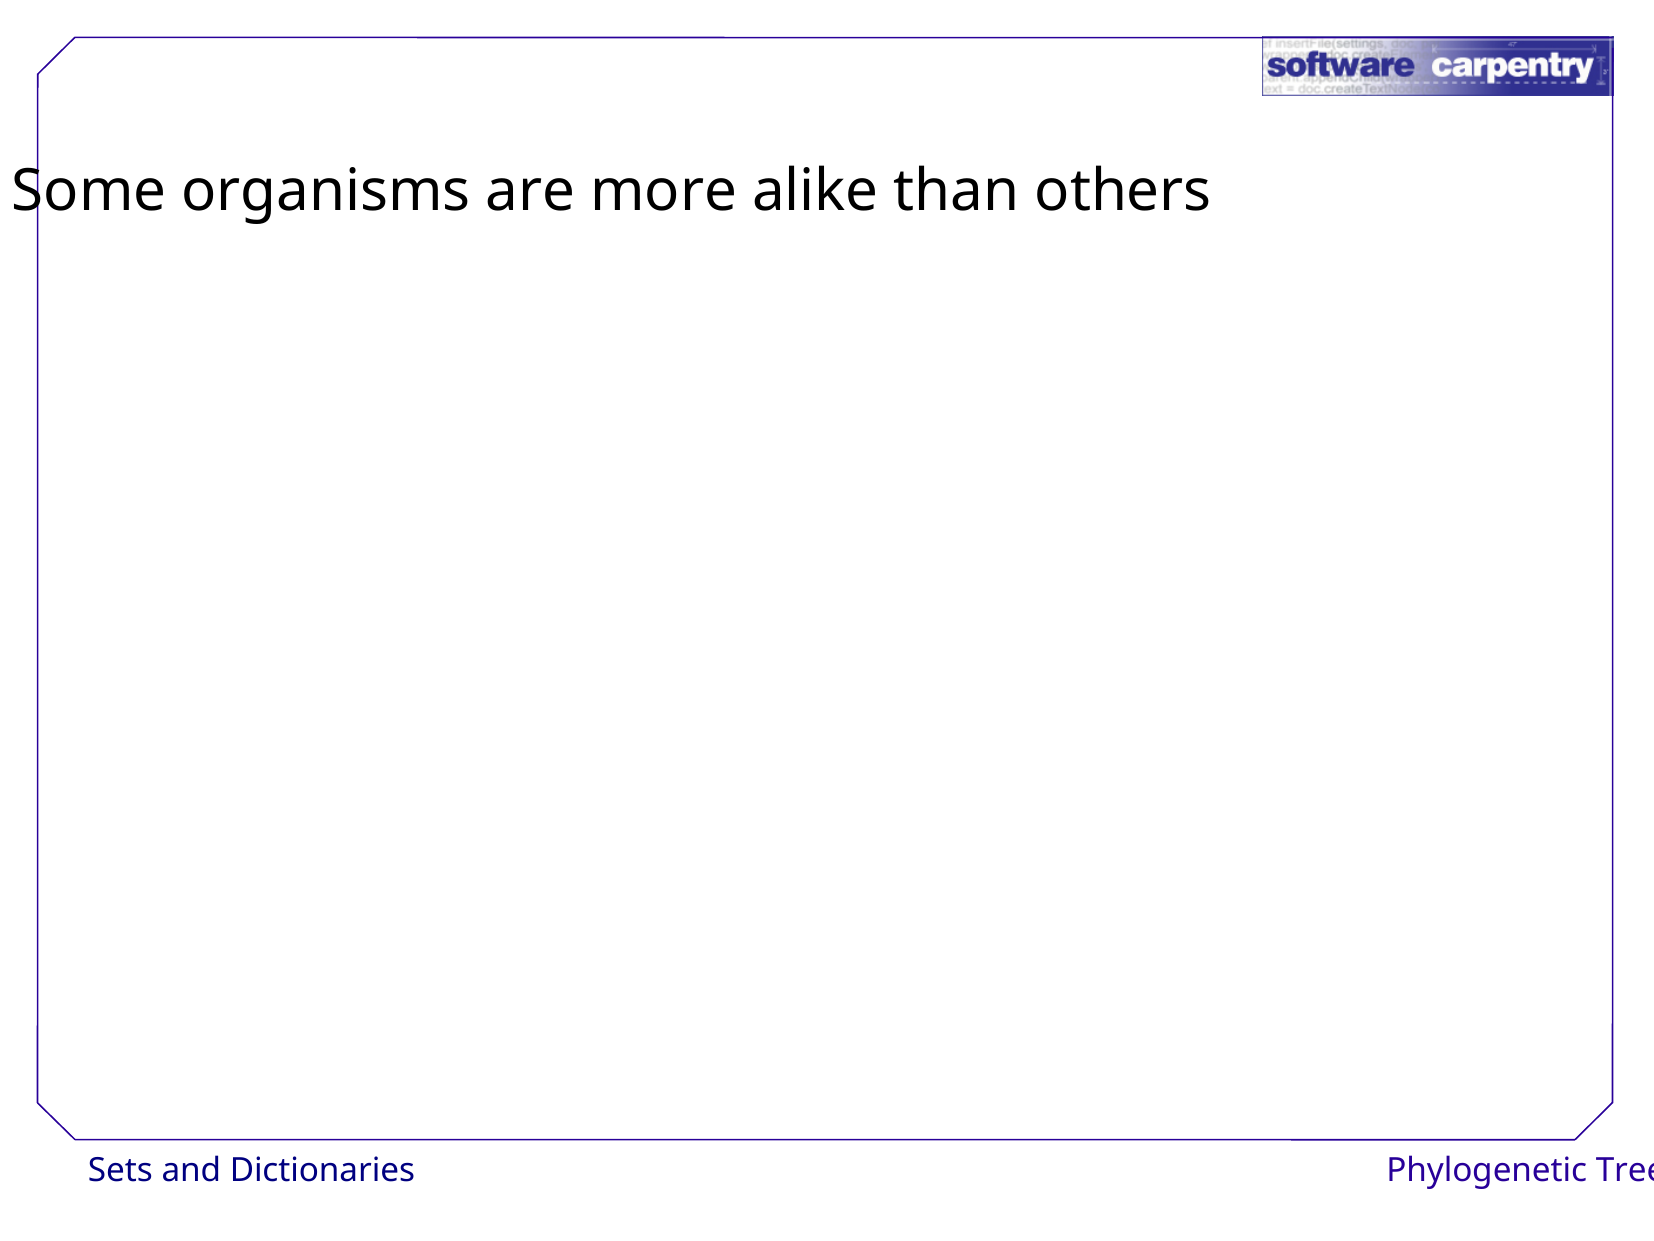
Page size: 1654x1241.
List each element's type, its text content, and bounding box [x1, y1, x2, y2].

text_box Some organisms are more alike than others [0, 109, 1378, 231]
picture [1262, 36, 1614, 96]
